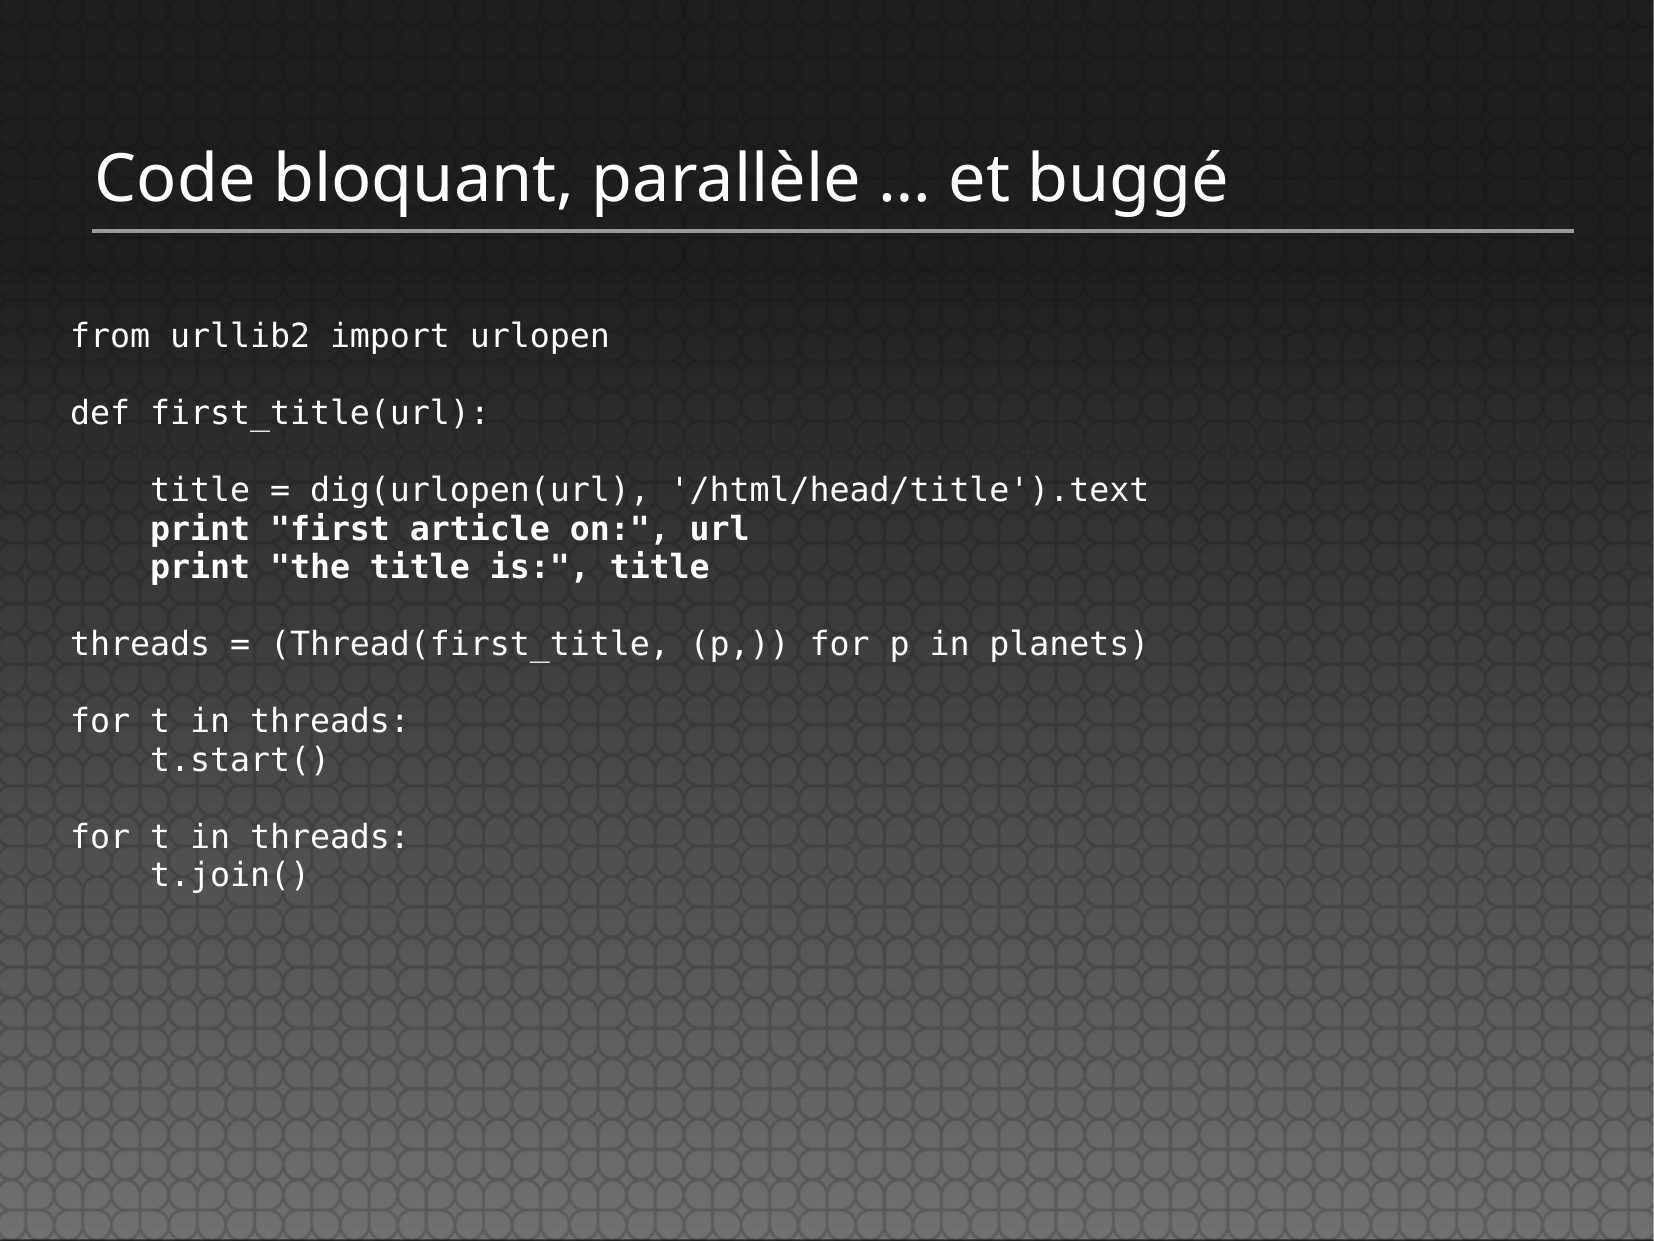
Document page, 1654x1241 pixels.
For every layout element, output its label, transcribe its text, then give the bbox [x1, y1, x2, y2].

title Code bloquant, parallèle … et buggé [94, 100, 1426, 242]
title from urllib2 import urlopen def first_title(url): title = dig(urlopen(url), '/html/head/title').text print "first article on:", url print "the title is:", title threads = (Thread(first_title, (p,)) for p in planets) for t in threads: t.start() for t in threads: t.join() [70, 242, 1592, 1008]
picture [0, 0, 1654, 1241]
